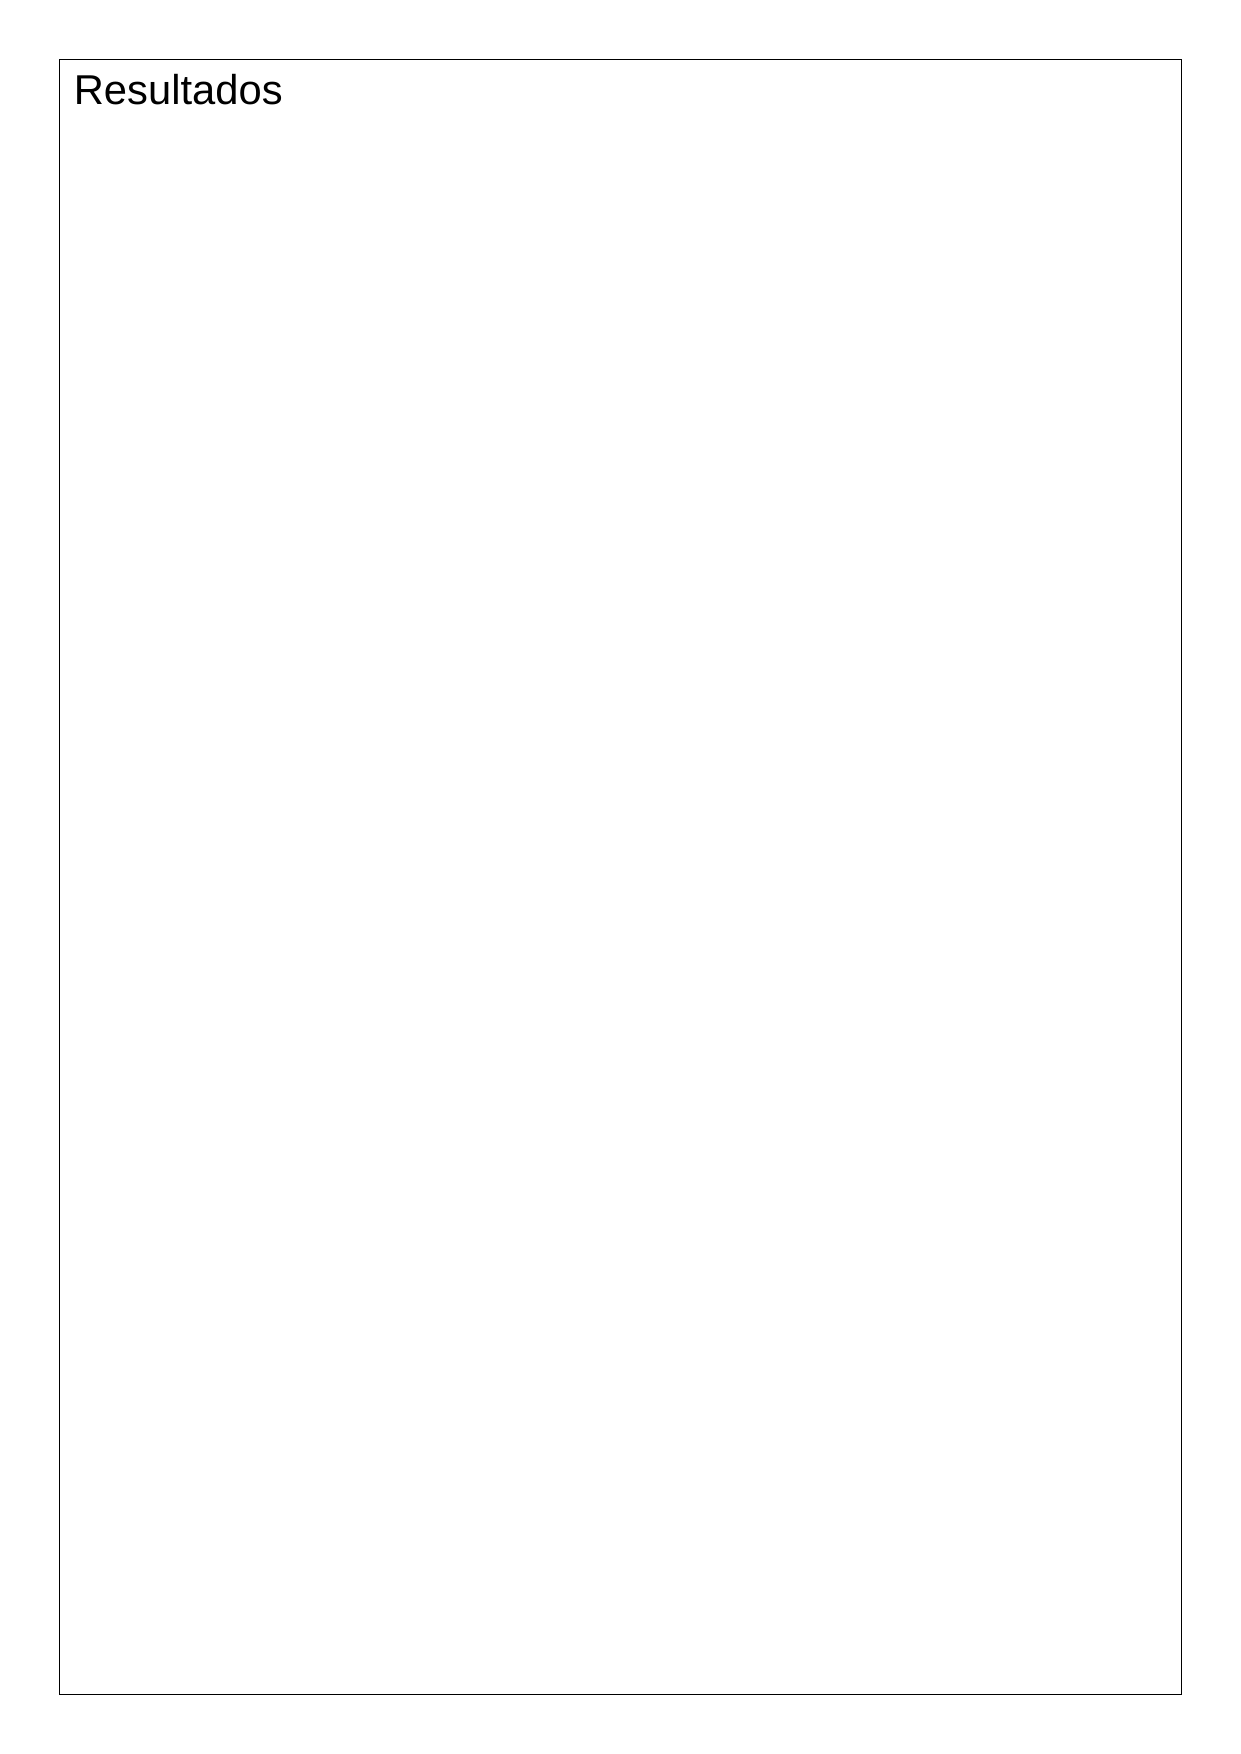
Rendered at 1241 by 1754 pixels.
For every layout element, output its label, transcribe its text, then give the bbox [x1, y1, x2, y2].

text_box Resultados [59, 59, 1182, 1695]
